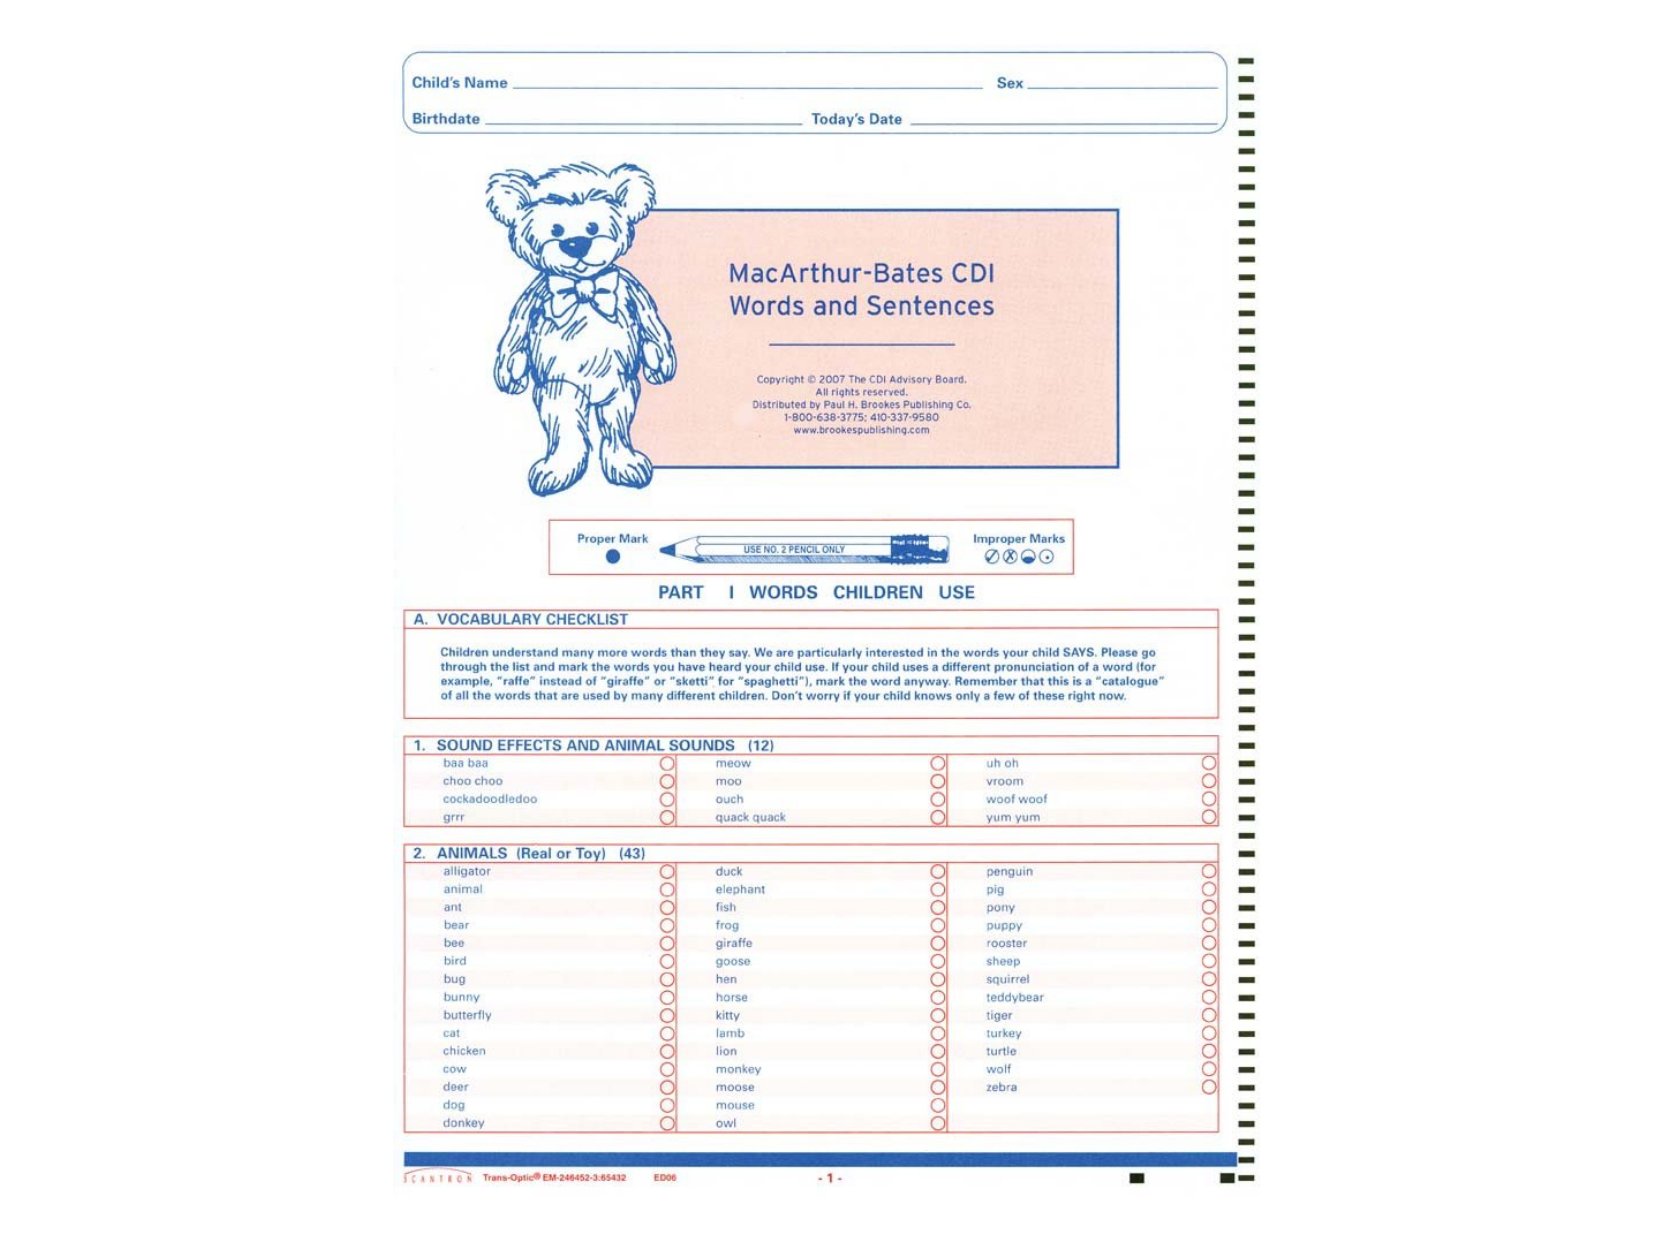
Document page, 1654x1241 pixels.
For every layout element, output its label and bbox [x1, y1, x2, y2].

picture [393, 44, 1261, 1196]
